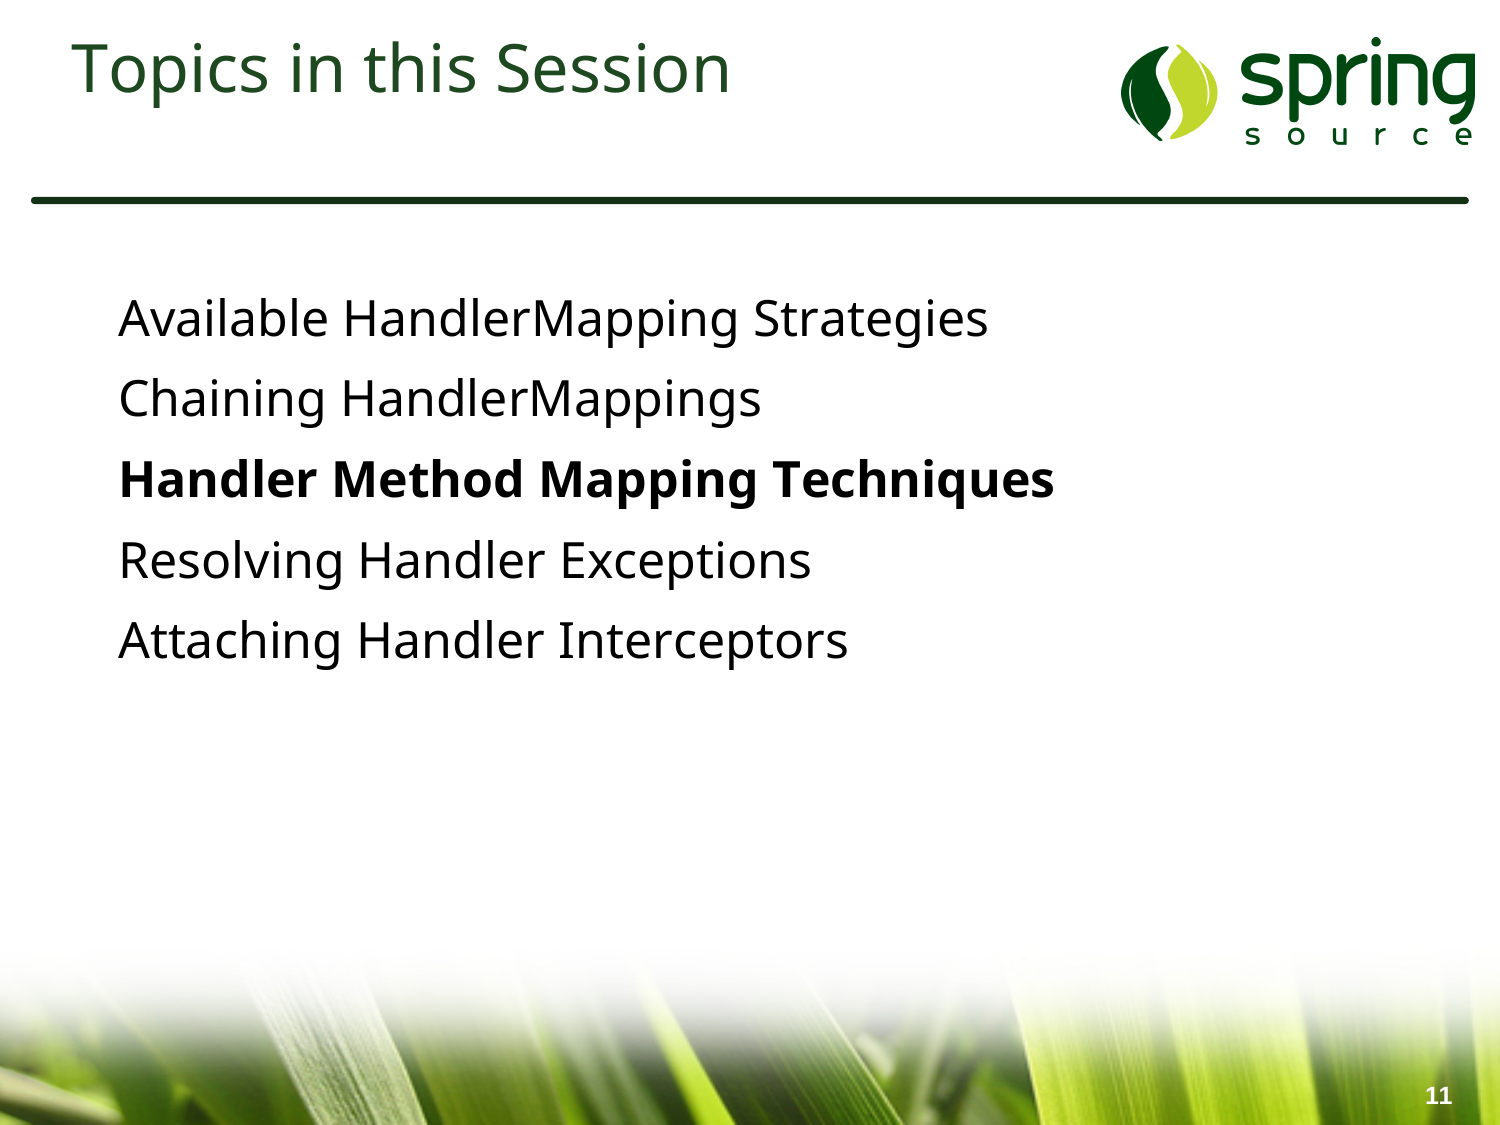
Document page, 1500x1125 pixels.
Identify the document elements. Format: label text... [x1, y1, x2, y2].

picture [0, 944, 1500, 1125]
title Topics in this Session [56, 13, 1089, 176]
list Available HandlerMapping Strategies Chaining HandlerMappings Handler Method Mapping Techniques Resolving Handler Exceptions Attaching Handler Interceptors [103, 275, 1394, 938]
picture [1121, 37, 1475, 145]
